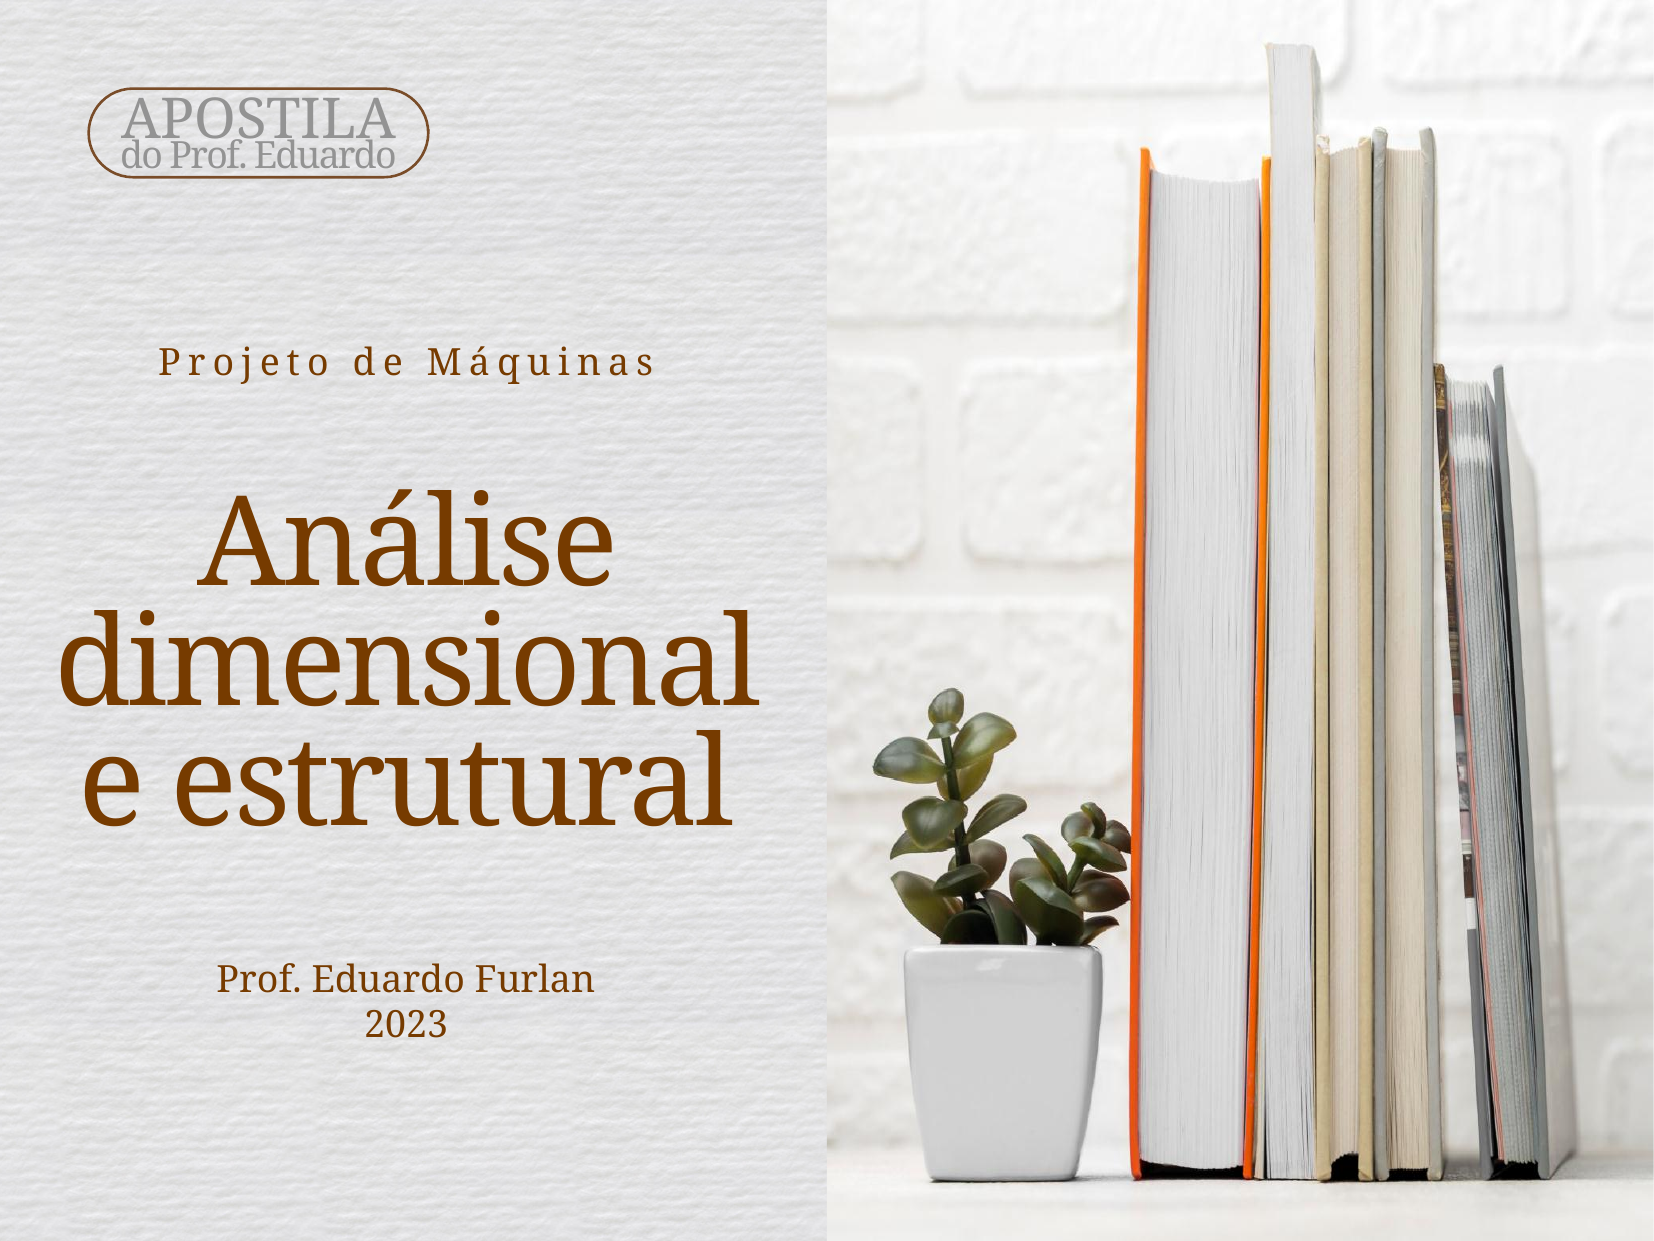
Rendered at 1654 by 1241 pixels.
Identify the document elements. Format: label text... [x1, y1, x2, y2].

text_box [0, 0, 826, 1241]
text_box APOSTILA do Prof. Eduardo [88, 88, 429, 178]
picture [826, 0, 1654, 1241]
text_box Projeto de Máquinas Análise dimensional e estrutural Prof. Eduardo Furlan 2023 [0, 339, 813, 1053]
